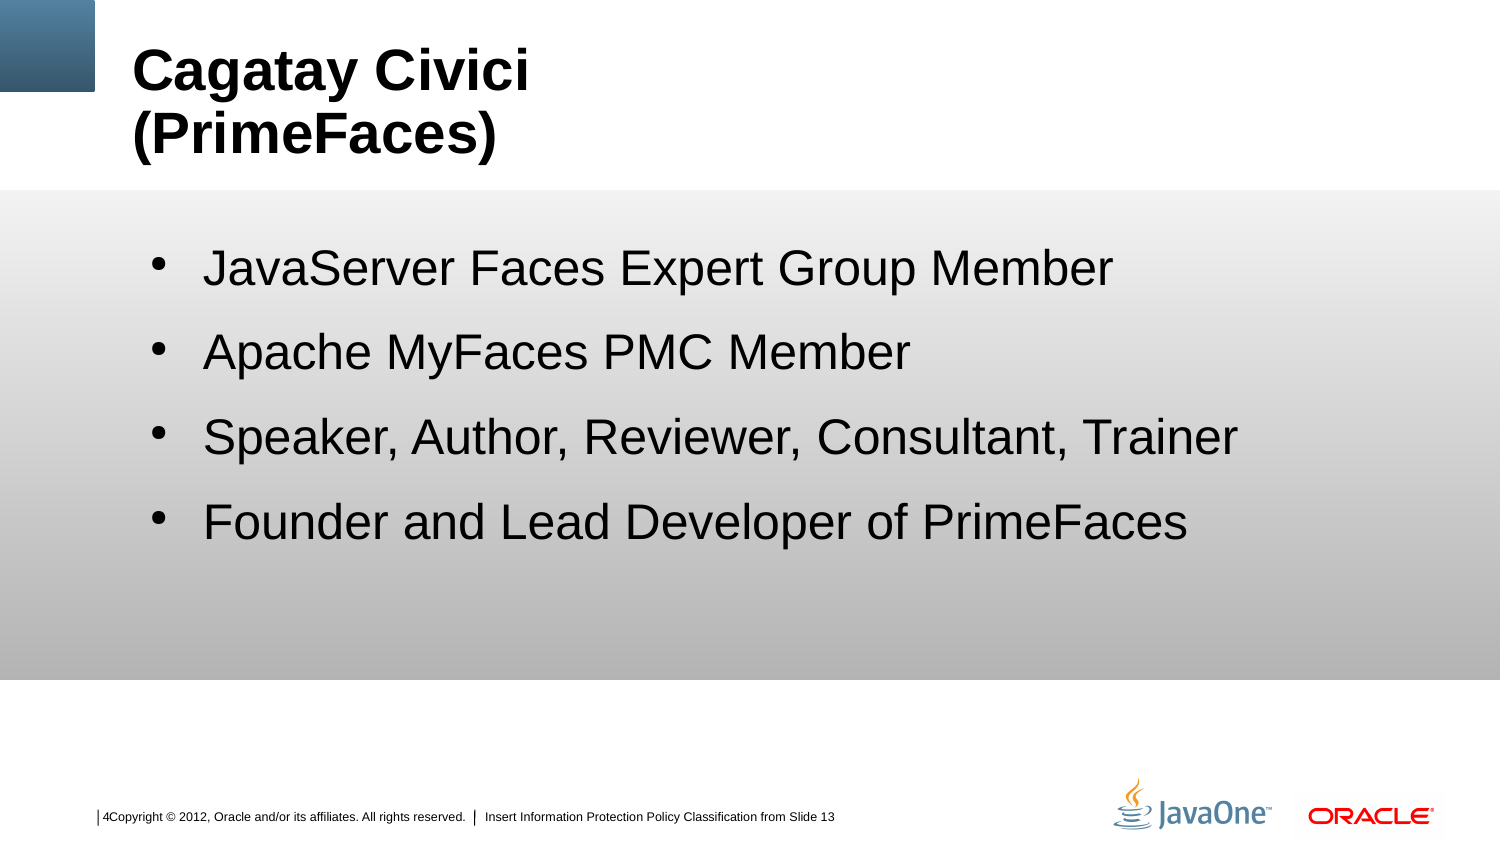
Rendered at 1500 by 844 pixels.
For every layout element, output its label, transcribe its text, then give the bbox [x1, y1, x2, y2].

list JavaServer Faces Expert Group Member Apache MyFaces PMC Member Speaker, Author, Reviewer, Consultant, Trainer Founder and Lead Developer of PrimeFaces [132, 223, 1407, 653]
title Cagatay Civici (PrimeFaces) [132, 40, 1407, 166]
picture [1097, 761, 1288, 844]
picture [1293, 792, 1445, 840]
